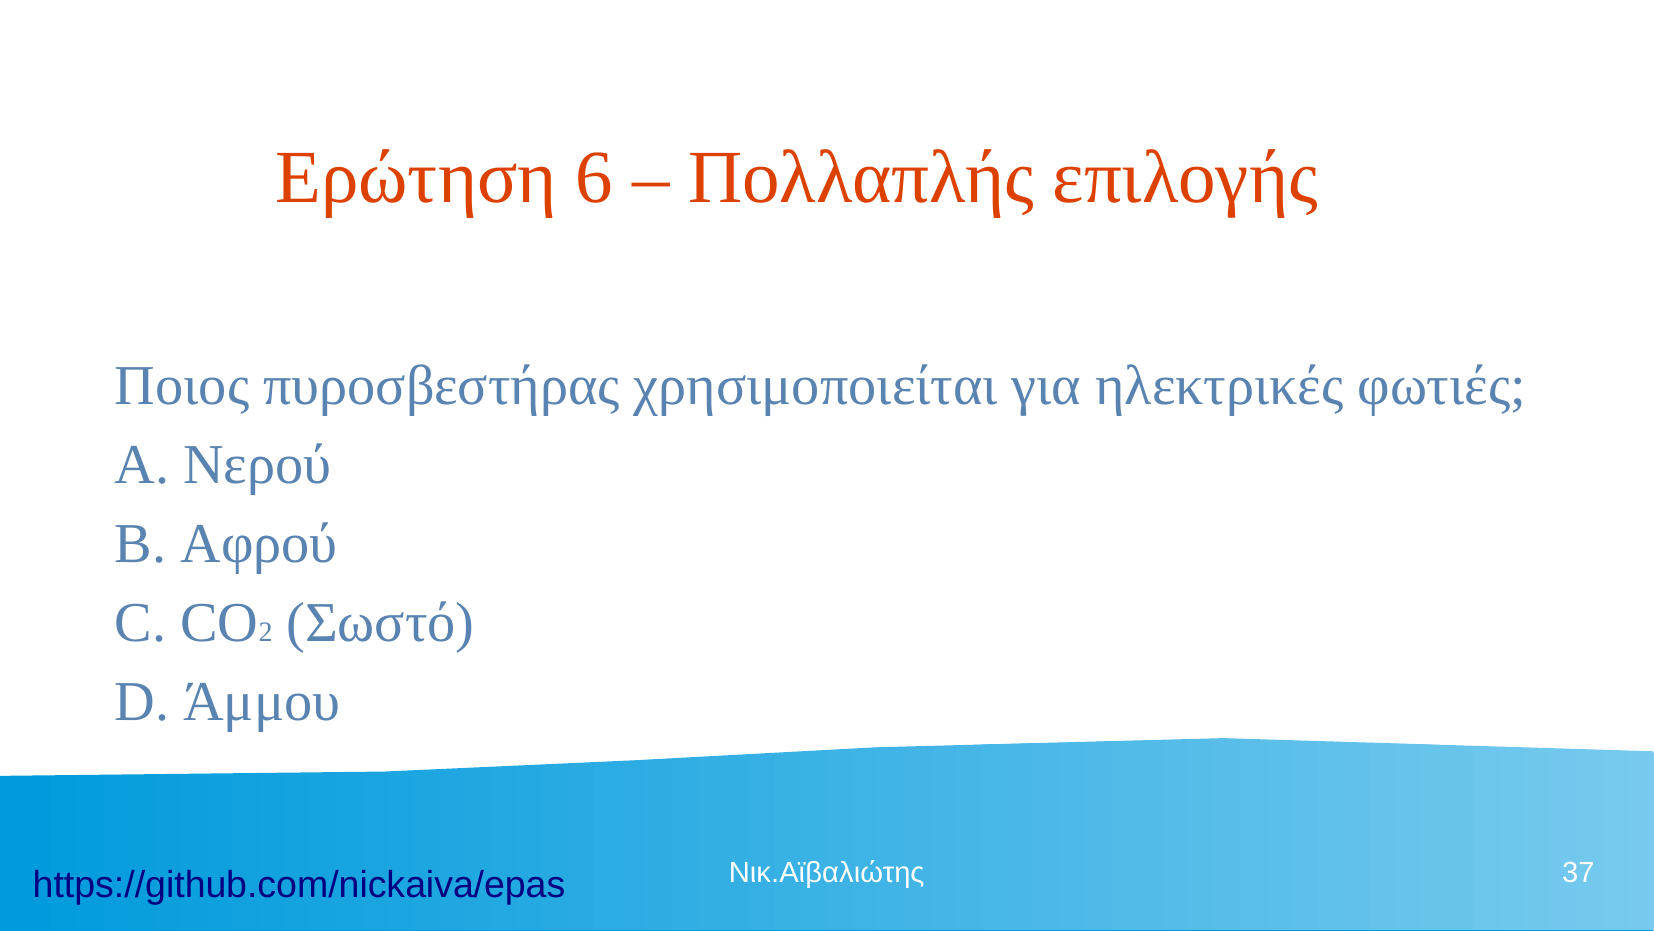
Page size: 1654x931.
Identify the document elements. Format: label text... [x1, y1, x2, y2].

list Ποιος πυροσβεστήρας χρησιμοποιείται για ηλεκτρικές φωτιές; A. Νερού B. Αφρού C. CO2 (Σωστό) D. Άμμου [59, 354, 1595, 739]
title Ερώτηση 6 – Πολλαπλής επιλογής [59, 88, 1536, 266]
